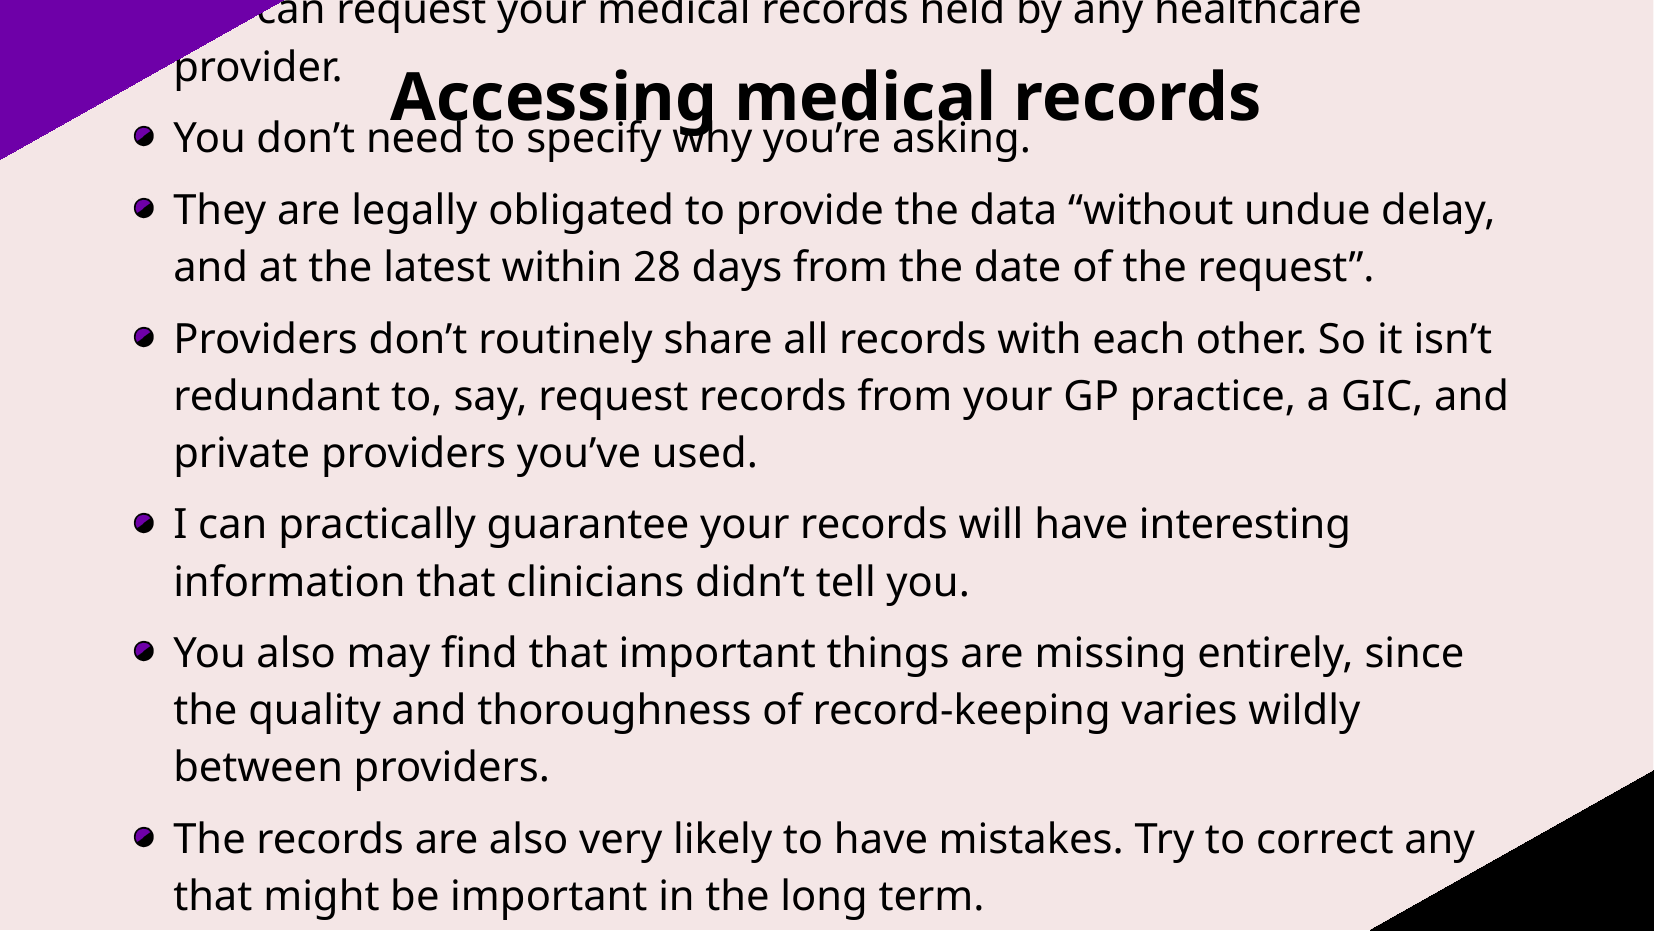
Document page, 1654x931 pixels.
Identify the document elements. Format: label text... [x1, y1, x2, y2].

text_box [1370, 770, 1654, 931]
title Accessing medical records [82, 35, 1571, 154]
text_box [0, 0, 284, 160]
picture [132, 124, 155, 140]
subtitle You can request your medical records held by any healthcare provider. You don’t need to specify why you’re asking. They are legally obligated to provide the data “without undue delay, and at the latest within 28 days from the date of the request”. Providers don’t routinely share all records with each other. So it isn’t redundant to, say, request records from your GP practice, a GIC, and private providers you’ve used. I can practically guarantee your records will have interesting information that clinicians didn’t tell you. You also may find that important things are missing entirely, since the quality and thoroughness of record-keeping varies wildly between providers. The records are also very likely to have mistakes. Try to correct any that might be important in the long term. Requesting records “too often” is likely to piss people off, so do it at strategic times. [132, 140, 1526, 890]
